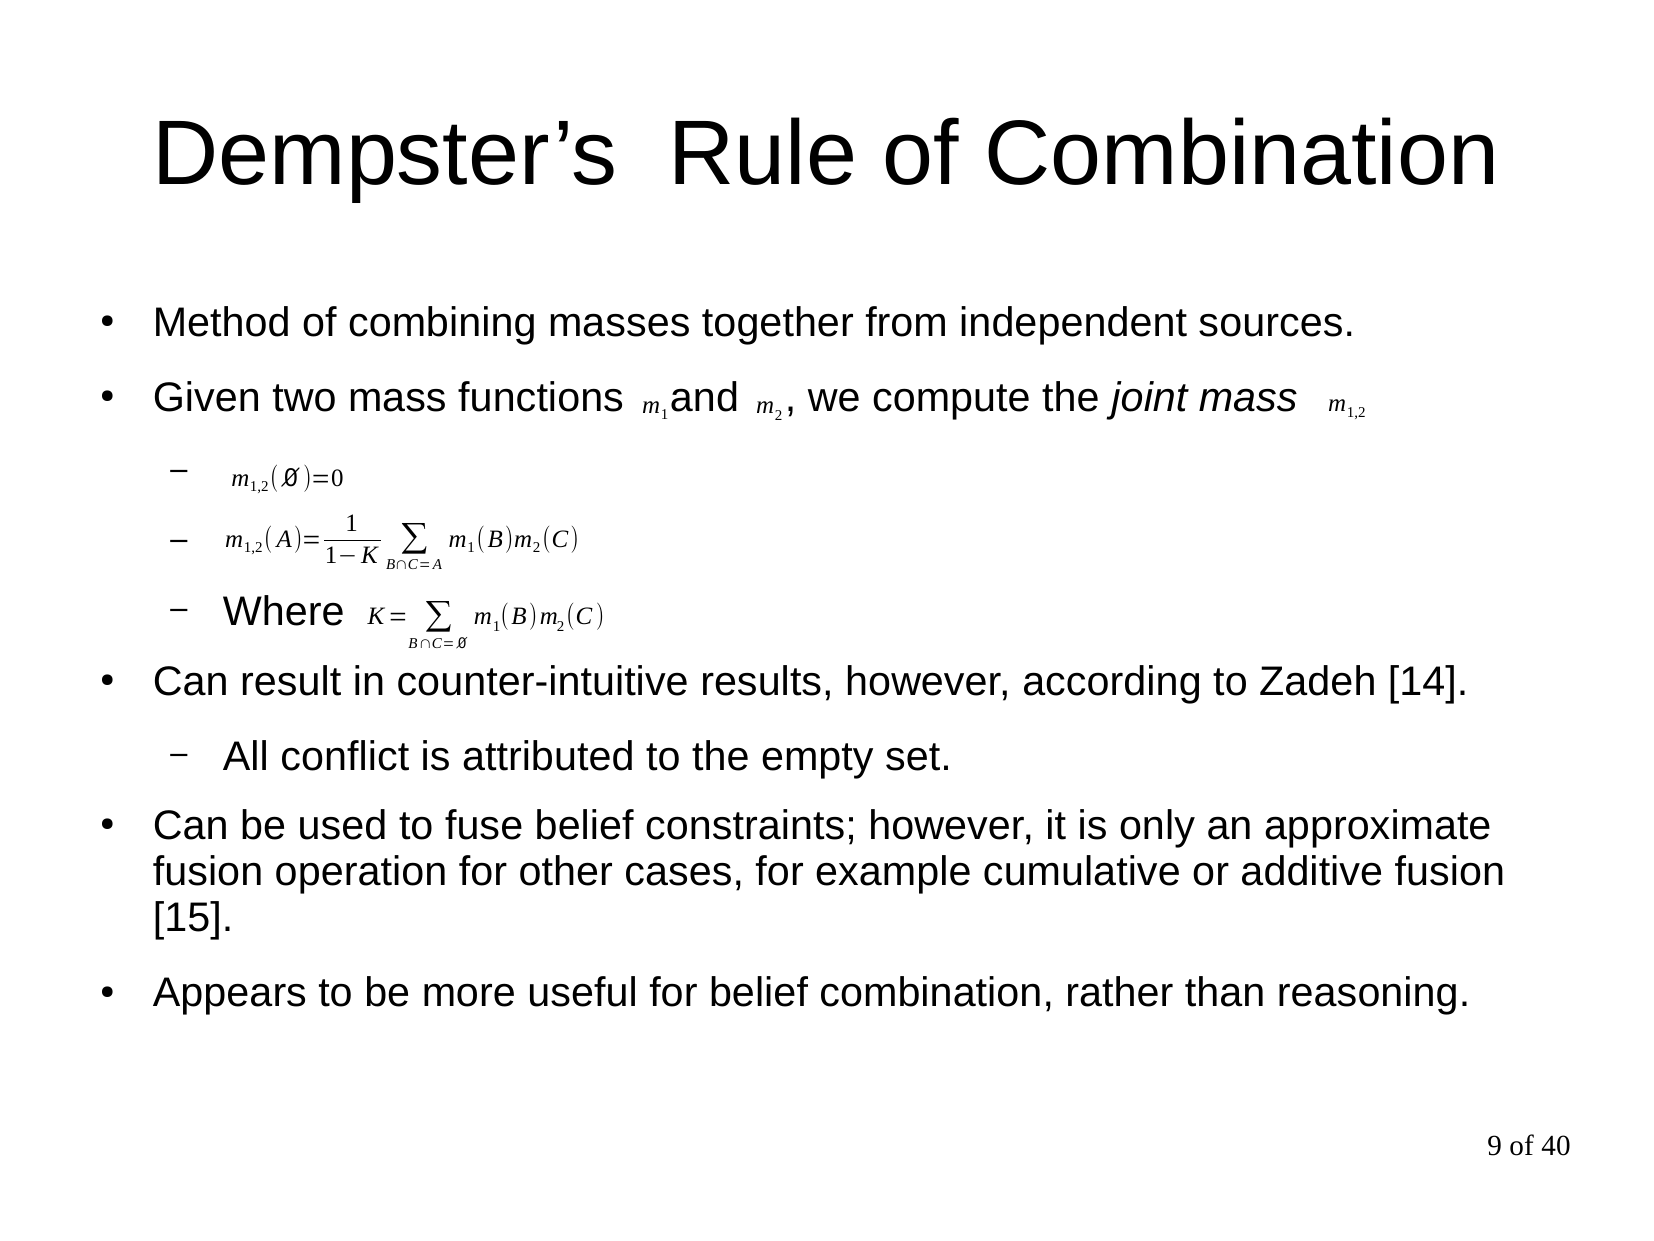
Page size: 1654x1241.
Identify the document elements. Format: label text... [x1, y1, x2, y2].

chart [225, 462, 351, 496]
chart [749, 392, 788, 424]
title Dempster’s Rule of Combination [82, 49, 1571, 257]
list Method of combining masses together from independent sources. Given two mass functions and , we compute the joint mass Where Can result in counter-intuitive results, however, according to Zadeh [14]. All conflict is attributed to the empty set. Can be used to fuse belief constraints; however, it is only an approximate fusion operation for other cases, for example cumulative or additive fusion [15]. Appears to be more useful for belief combination, rather than reasoning. [82, 299, 1571, 1019]
chart [635, 391, 674, 423]
chart [218, 510, 586, 572]
chart [1321, 389, 1372, 422]
chart [360, 600, 610, 653]
